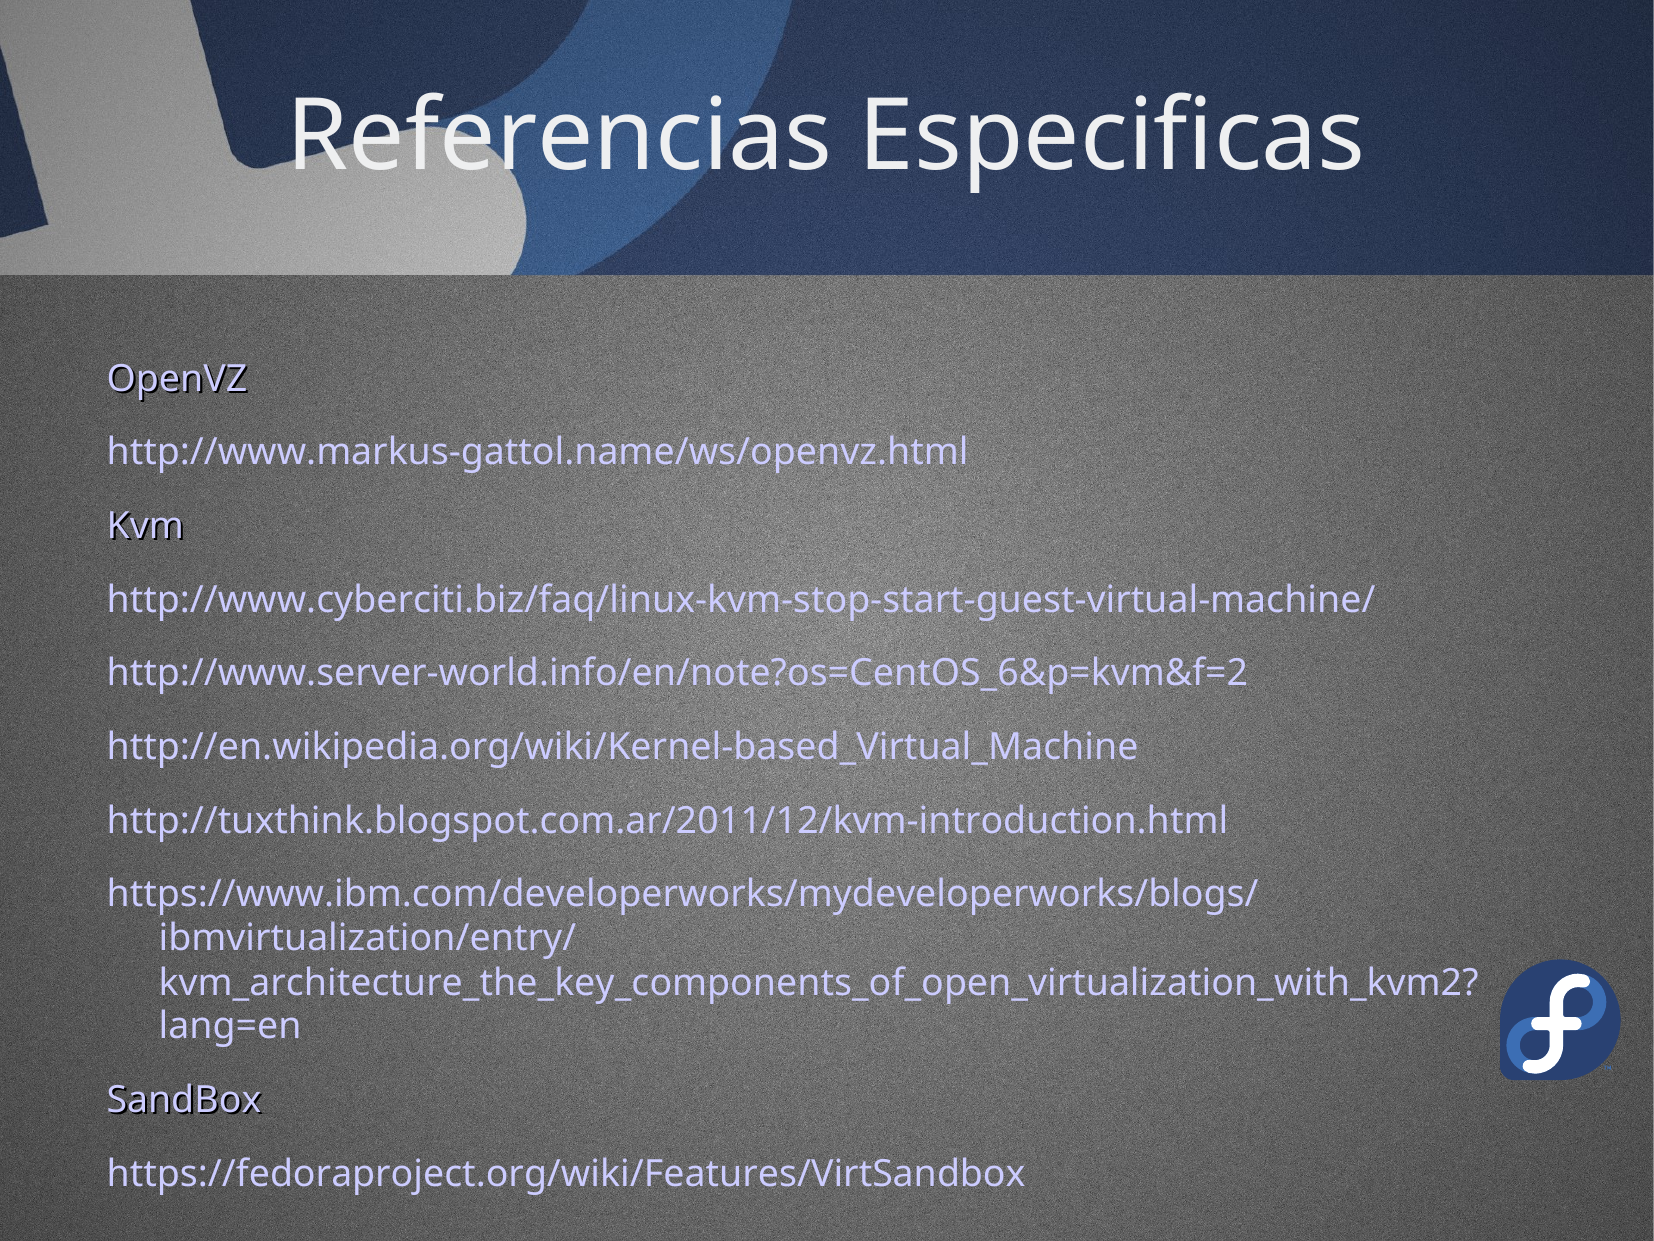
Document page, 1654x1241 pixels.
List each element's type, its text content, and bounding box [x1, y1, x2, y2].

picture [0, 0, 1654, 1241]
text_box OpenVZ http://www.markus-gattol.name/ws/openvz.html Kvm http://www.cyberciti.biz/faq/linux-kvm-stop-start-guest-virtual-machine/ http://www.server-world.info/en/note?os=CentOS_6&p=kvm&f=2 http://en.wikipedia.org/wiki/Kernel-based_Virtual_Machine http://tuxthink.blogspot.com.ar/2011/12/kvm-introduction.html https://www.ibm.com/developerworks/mydeveloperworks/blogs/ibmvirtualization/entry/kvm_architecture_the_key_components_of_open_virtualization_with_kvm2?lang=en SandBox https://fedoraproject.org/wiki/Features/VirtSandbox [88, 354, 1565, 1064]
text_box Referencias Especificas [88, 29, 1565, 237]
